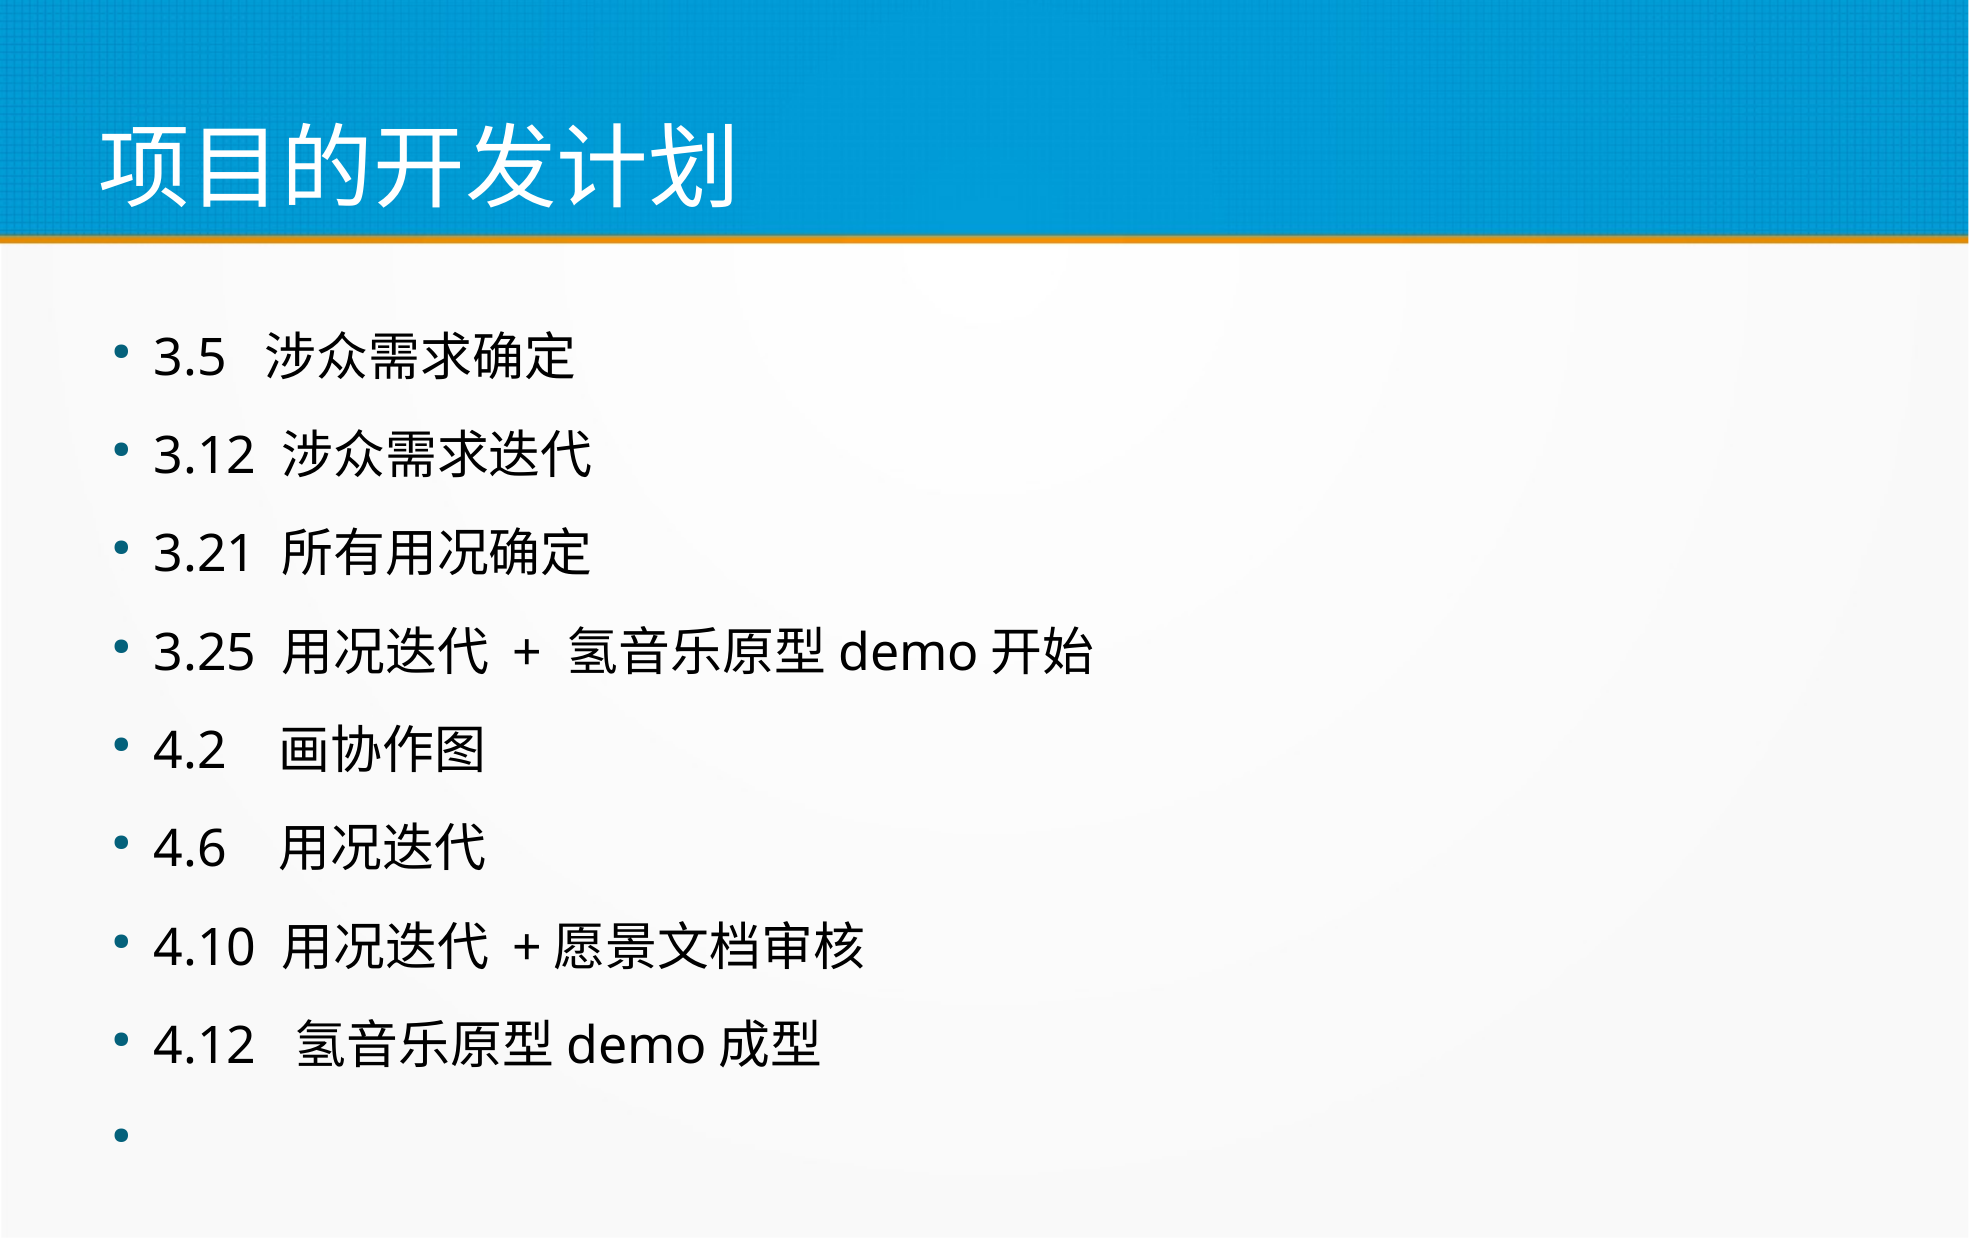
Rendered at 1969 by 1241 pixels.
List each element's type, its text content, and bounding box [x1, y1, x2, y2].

picture [0, 233, 1969, 1241]
title 项目的开发计划 [98, 19, 1870, 227]
list 3.5 涉众需求确定 3.12 涉众需求迭代 3.21 所有用况确定 3.25 用况迭代 + 氢音乐原型demo开始 4.2 画协作图 4.6 用况迭代 4.10 用况迭代 +愿景文档审核 4.12 氢音乐原型demo成型 [98, 315, 1861, 1081]
